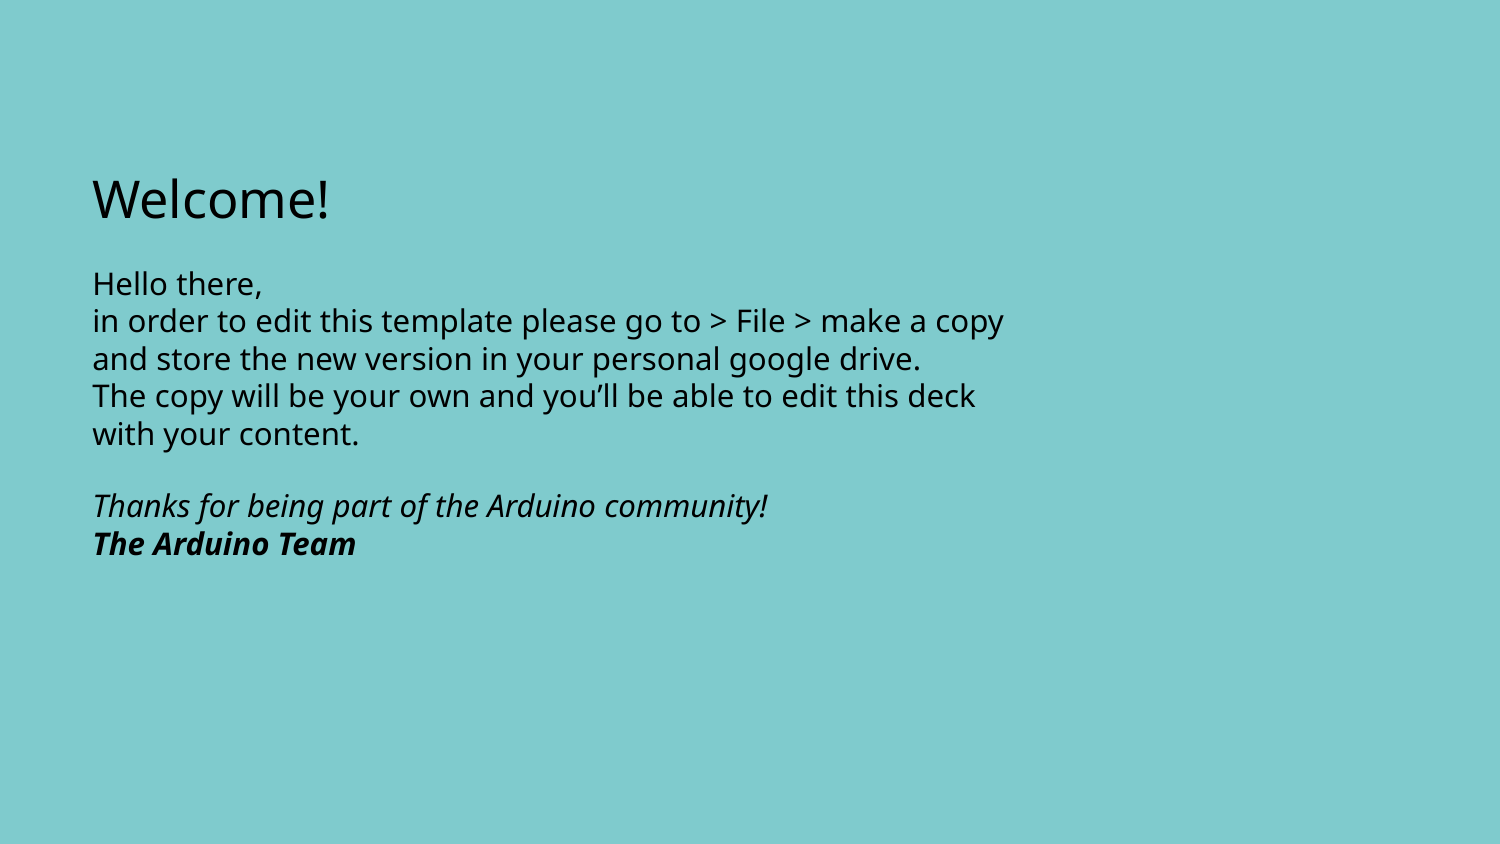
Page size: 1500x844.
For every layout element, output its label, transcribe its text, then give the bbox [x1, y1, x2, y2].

text_box Welcome! Hello there, in order to edit this template please go to > File > make a copy and store the new version in your personal google drive. The copy will be your own and you’ll be able to edit this deck with your content. Thanks for being part of the Arduino community! The Arduino Team [77, 89, 1040, 773]
